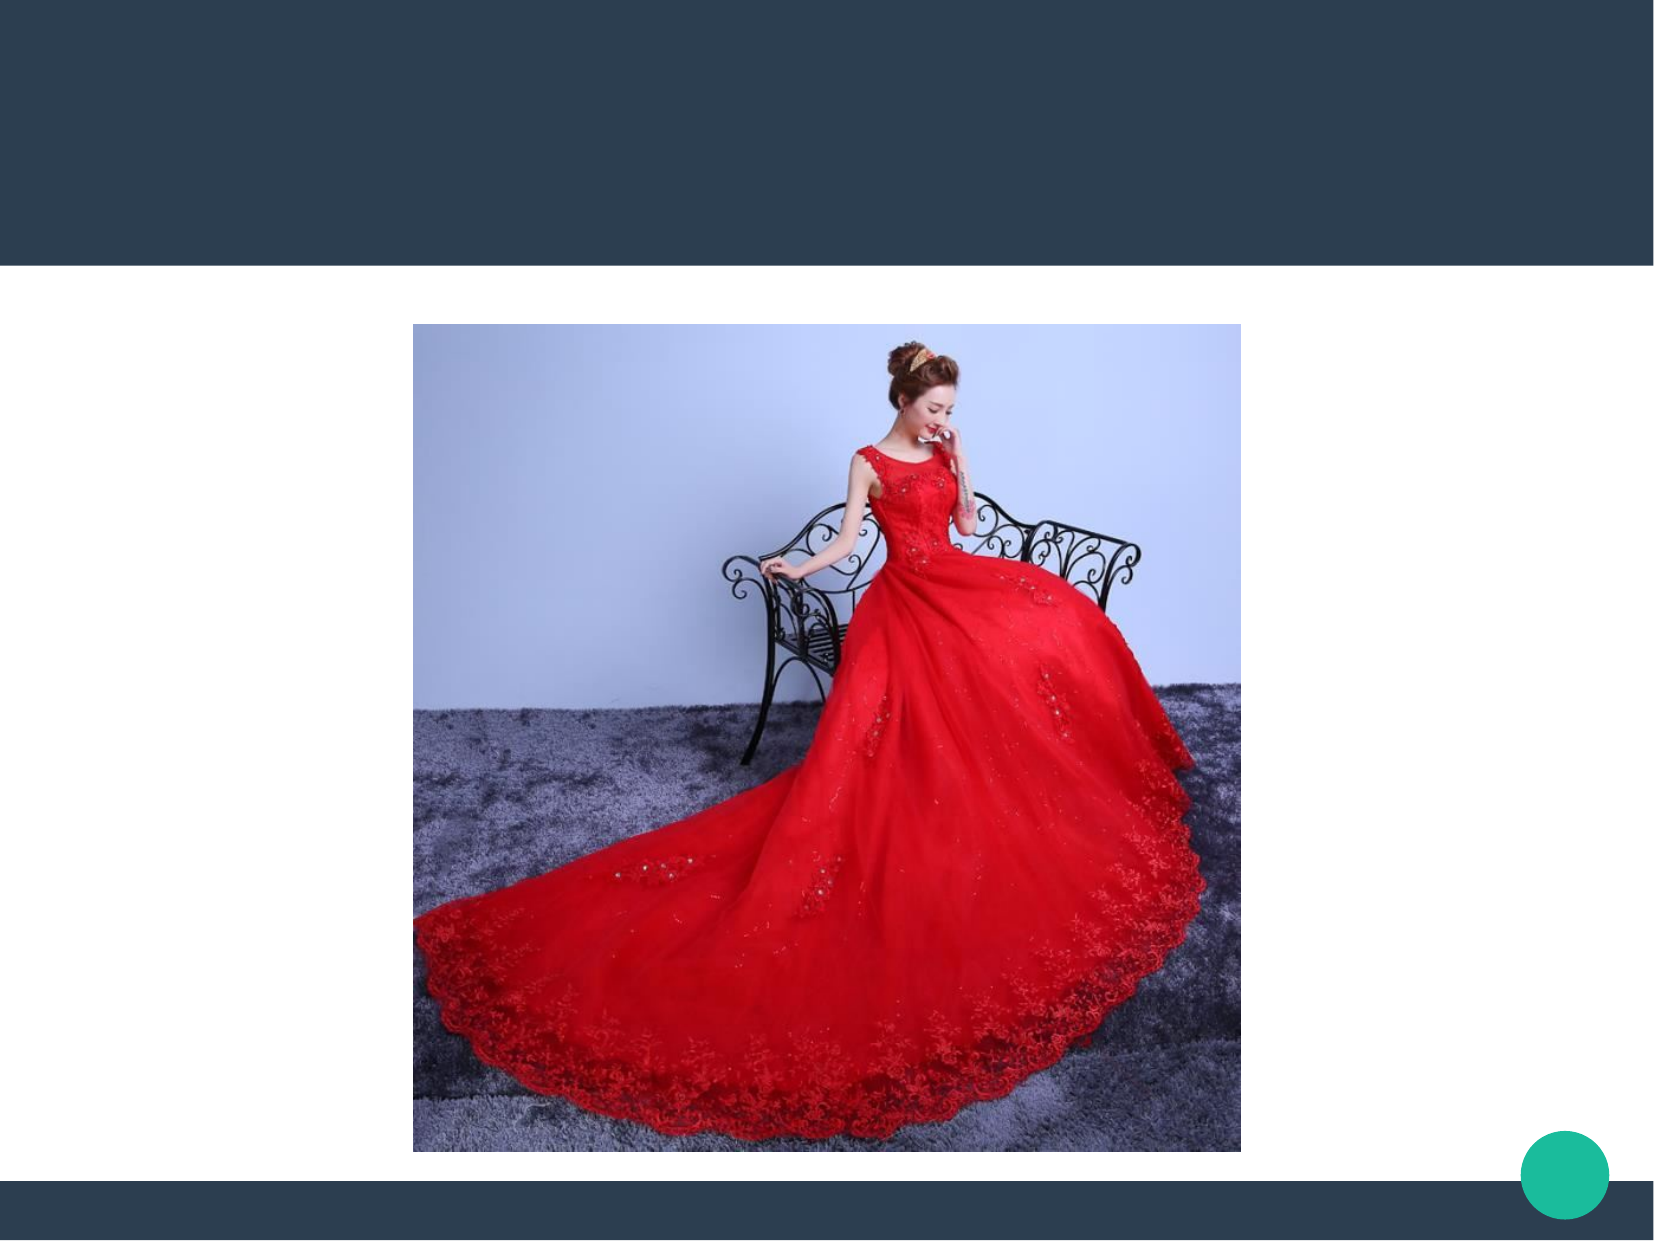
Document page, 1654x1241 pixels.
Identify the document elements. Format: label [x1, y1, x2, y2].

picture [413, 324, 1241, 1152]
